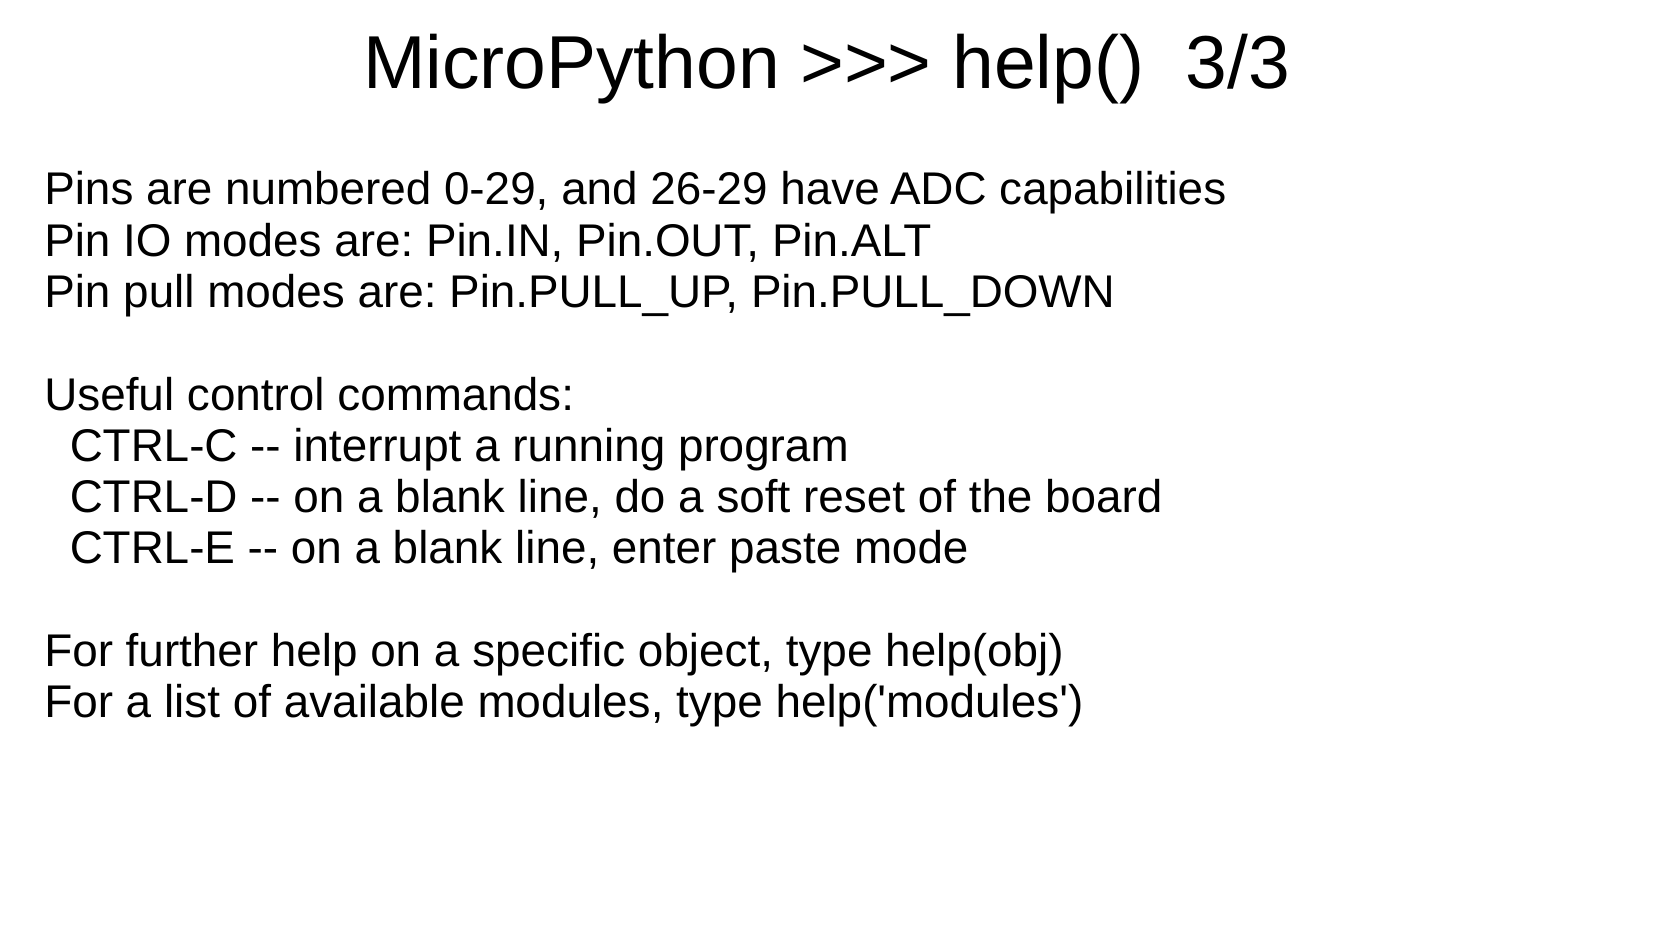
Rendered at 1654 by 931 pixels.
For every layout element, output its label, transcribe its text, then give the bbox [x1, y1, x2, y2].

text_box Pins are numbered 0-29, and 26-29 have ADC capabilities Pin IO modes are: Pin.IN, Pin.OUT, Pin.ALT Pin pull modes are: Pin.PULL_UP, Pin.PULL_DOWN Useful control commands: CTRL-C -- interrupt a running program CTRL-D -- on a blank line, do a soft reset of the board CTRL-E -- on a blank line, enter paste mode For further help on a specific object, type help(obj) For a list of available modules, type help('modules') [29, 104, 1654, 910]
title MicroPython >>> help() 3/3 [82, 20, 1571, 105]
